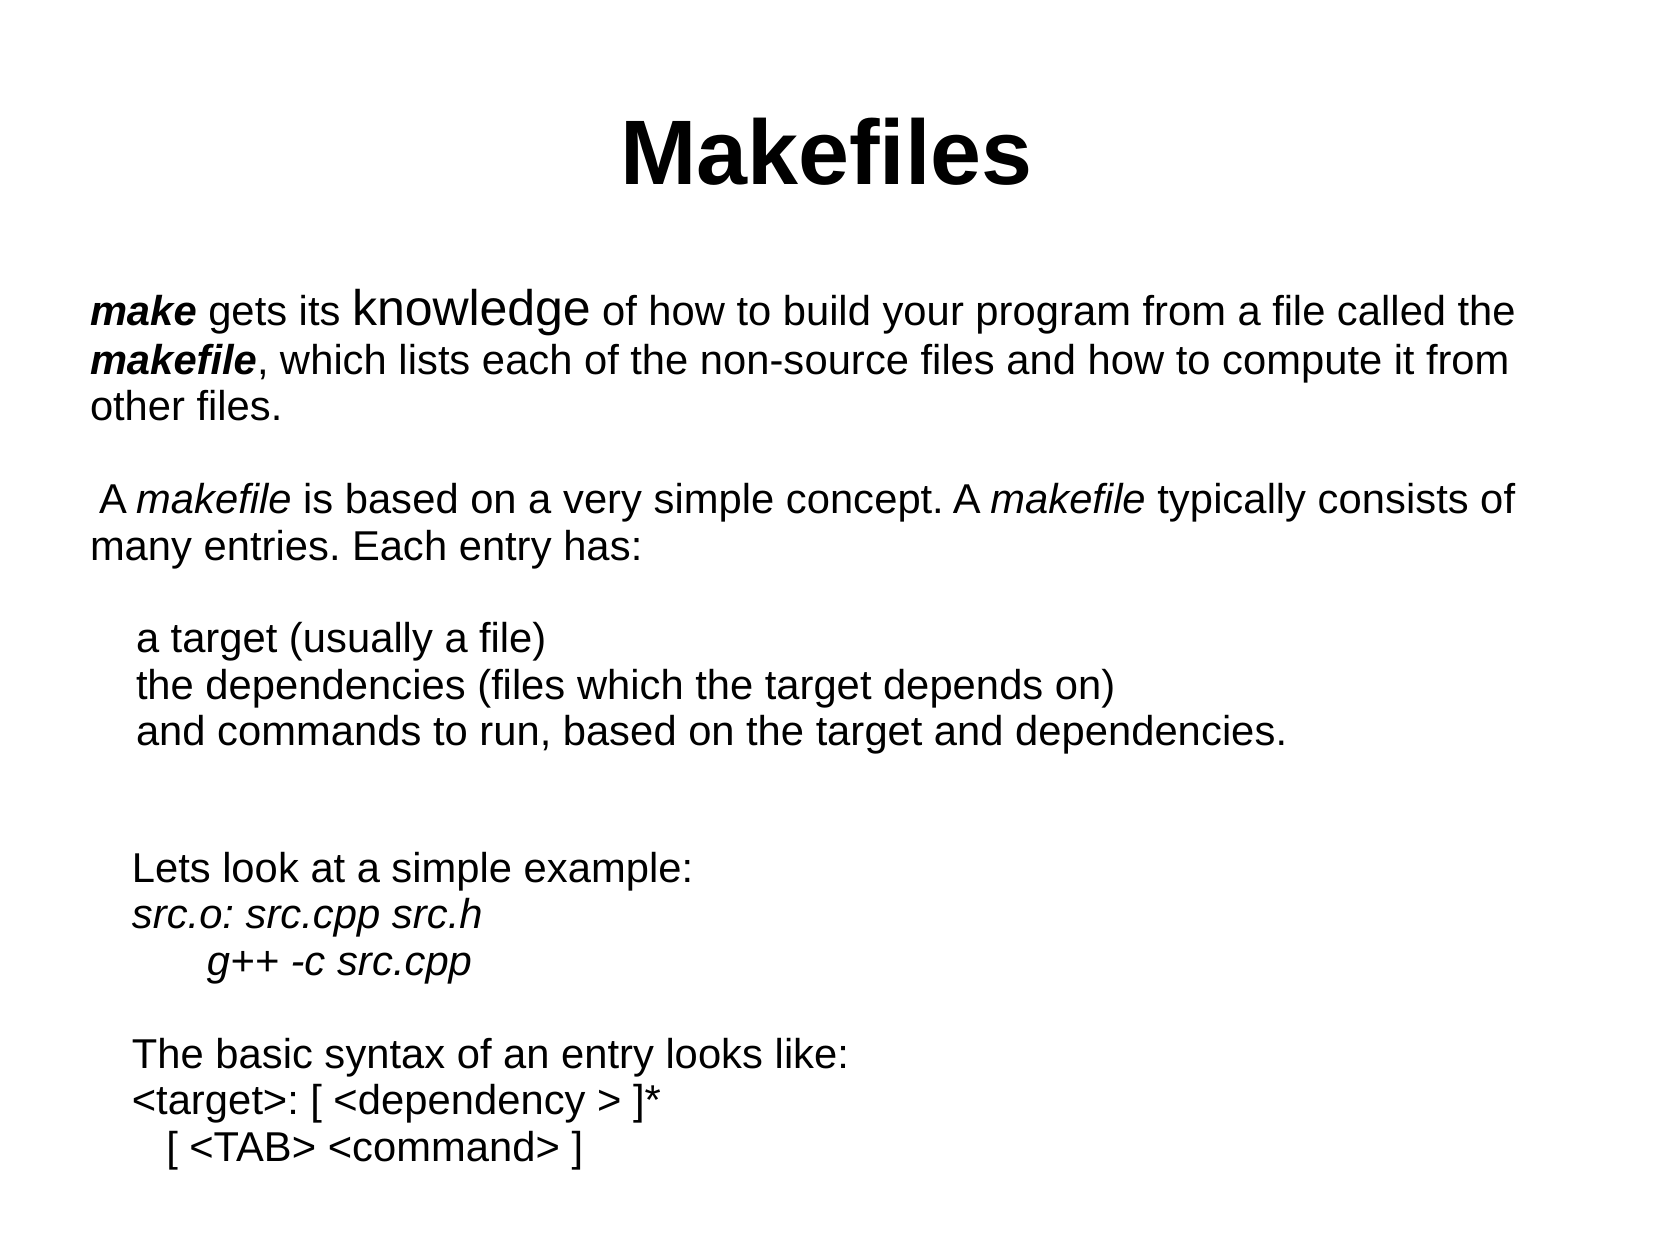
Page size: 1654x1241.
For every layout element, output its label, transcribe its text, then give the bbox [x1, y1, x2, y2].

title Lets look at a simple example: src.o: src.cpp src.h g++ -c src.cpp The basic syntax of an entry looks like: <target>: [ <dependency > ]* [ <TAB> <command> ] [131, 844, 1621, 1171]
title make gets its knowledge of how to build your program from a file called the makefile, which lists each of the non-source files and how to compute it from other files. A makefile is based on a very simple concept. A makefile typically consists of many entries. Each entry has: a target (usually a file) the dependencies (files which the target depends on) and commands to run, based on the target and dependencies. [90, 280, 1579, 755]
title Makefiles [82, 49, 1571, 257]
